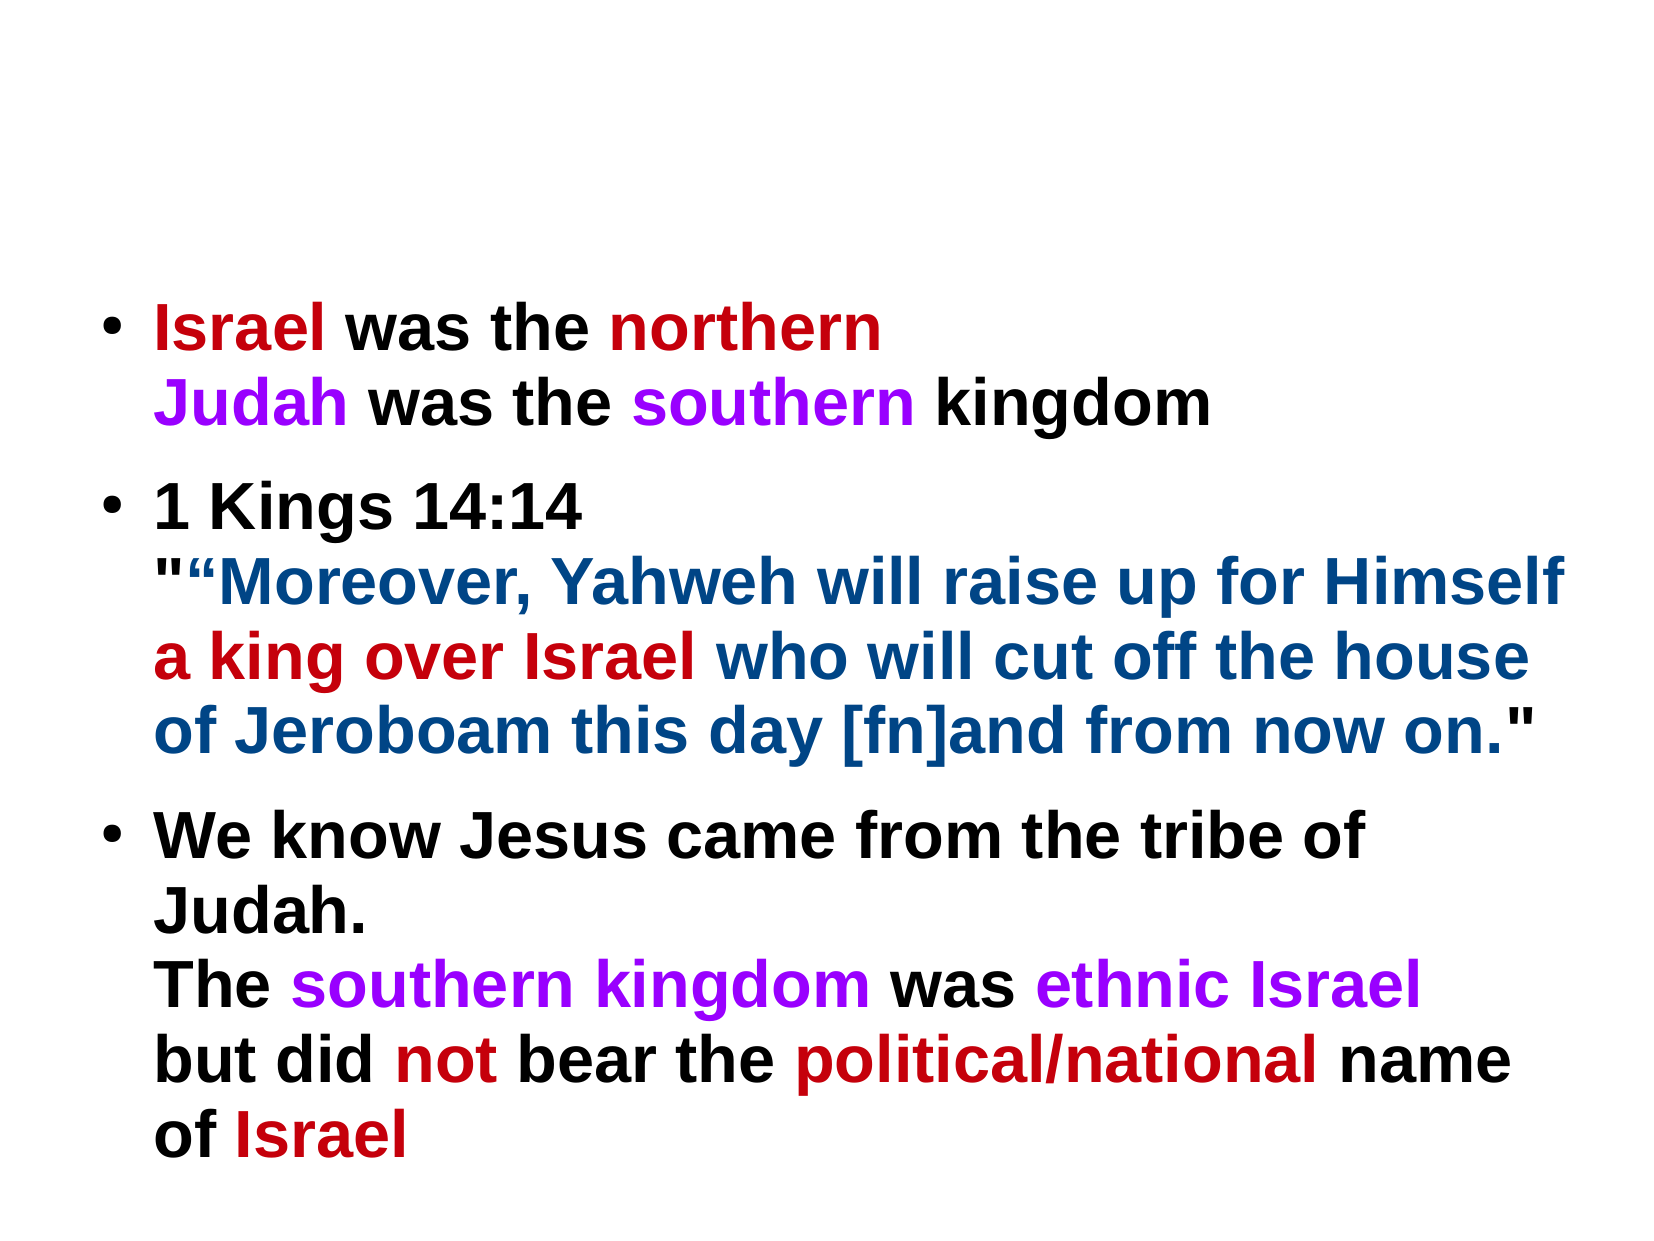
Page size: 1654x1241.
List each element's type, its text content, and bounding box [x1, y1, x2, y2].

list Israel was the northern Judah was the southern kingdom 1 Kings 14:14 "“Moreover, Yahweh will raise up for Himself a king over Israel who will cut off the house of Jeroboam this day [fn]and from now on." We know Jesus came from the tribe of Judah. The southern kingdom was ethnic Israel but did not bear the political/national name of Israel [82, 290, 1571, 1172]
